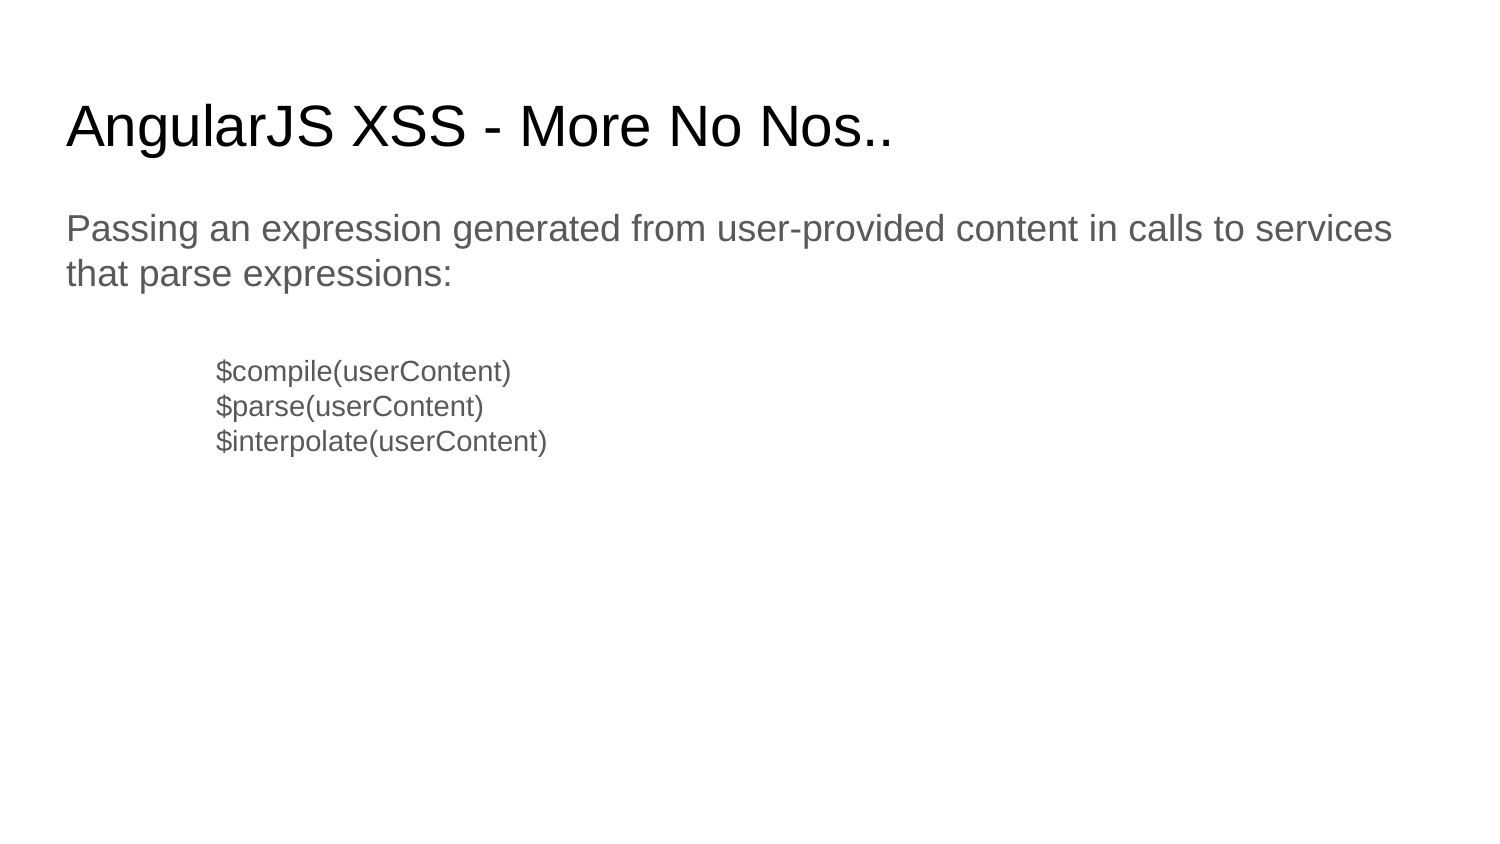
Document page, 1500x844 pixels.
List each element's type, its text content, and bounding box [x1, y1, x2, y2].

title AngularJS XSS - More No Nos.. [51, 72, 1449, 167]
list Passing an expression generated from user-provided content in calls to services that parse expressions: $compile(userContent) $parse(userContent) $interpolate(userContent) [51, 189, 1449, 750]
